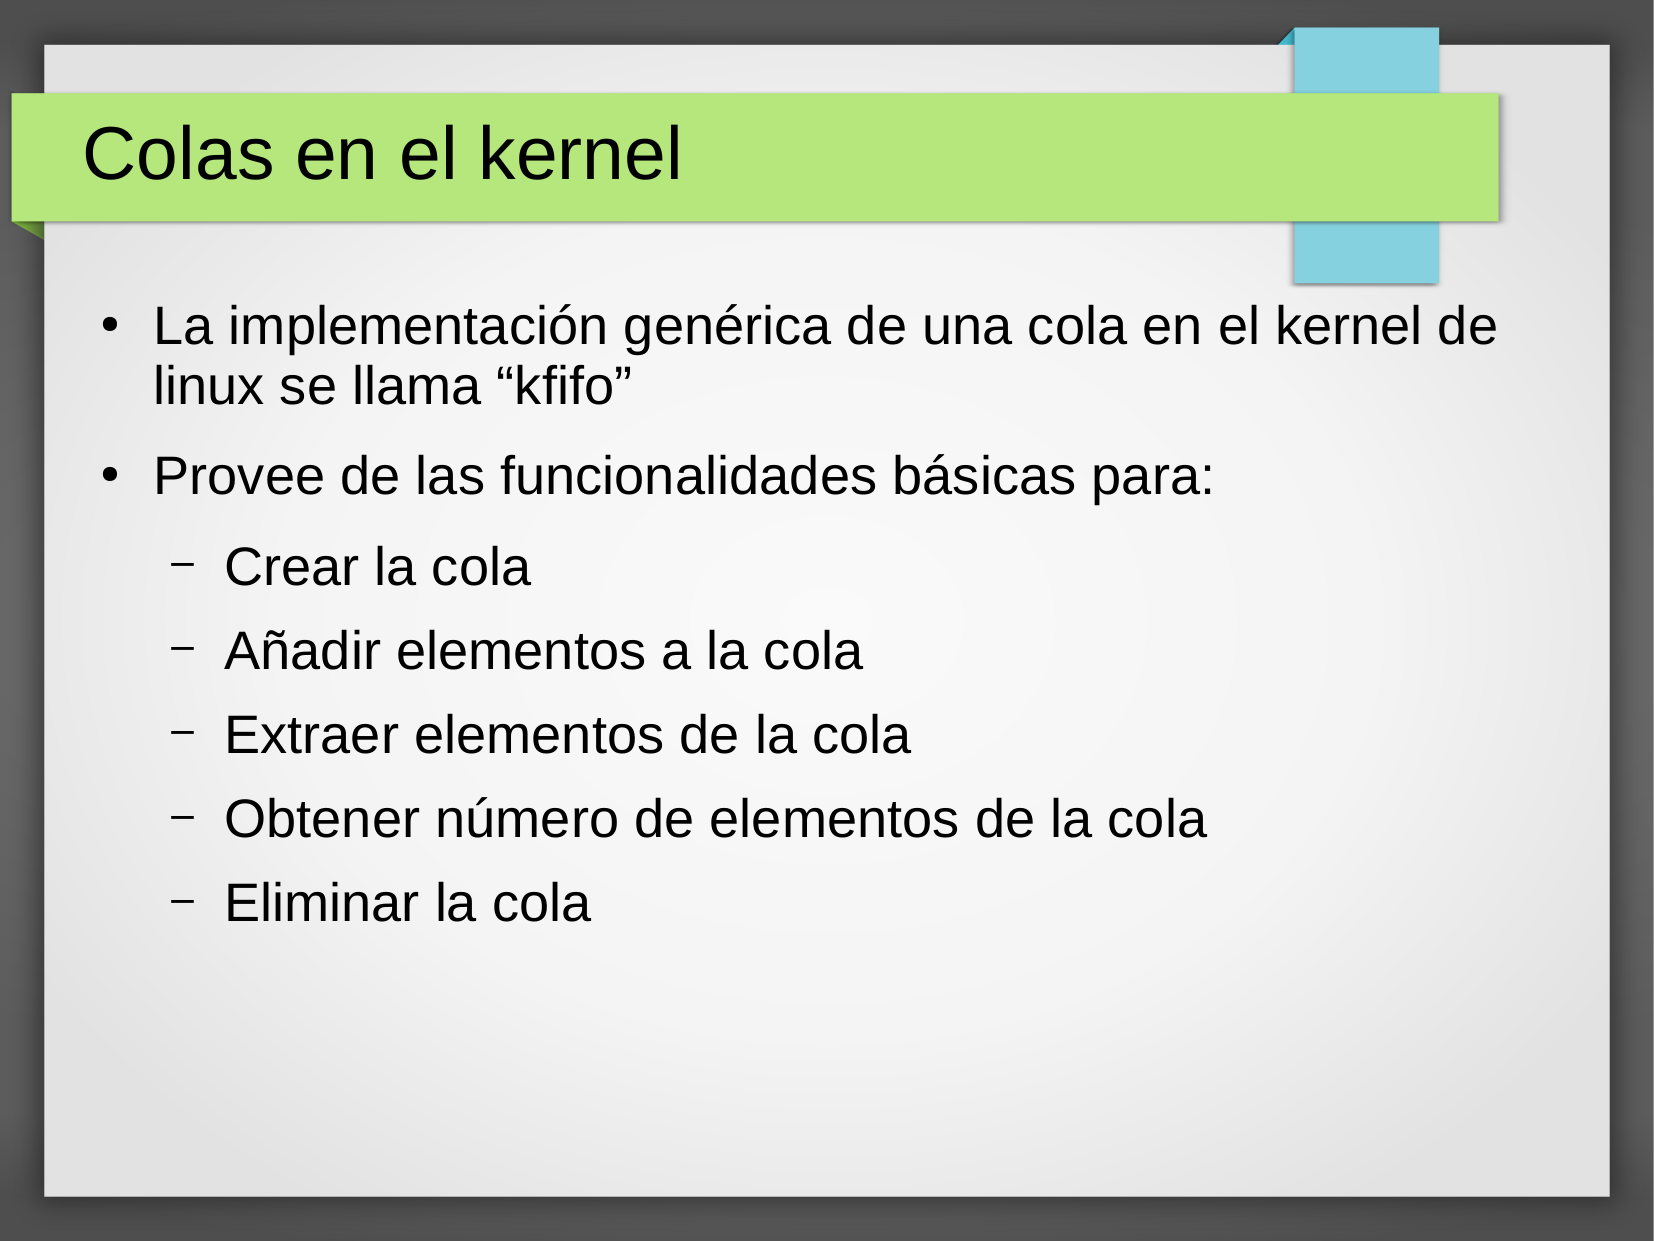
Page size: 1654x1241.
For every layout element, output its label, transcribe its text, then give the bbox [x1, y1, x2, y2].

title Colas en el kernel [82, 94, 1264, 213]
picture [0, 0, 1654, 1241]
list La implementación genérica de una cola en el kernel de linux se llama “kfifo” Provee de las funcionalidades básicas para: Crear la cola Añadir elementos a la cola Extraer elementos de la cola Obtener número de elementos de la cola Eliminar la cola [82, 295, 1571, 1015]
